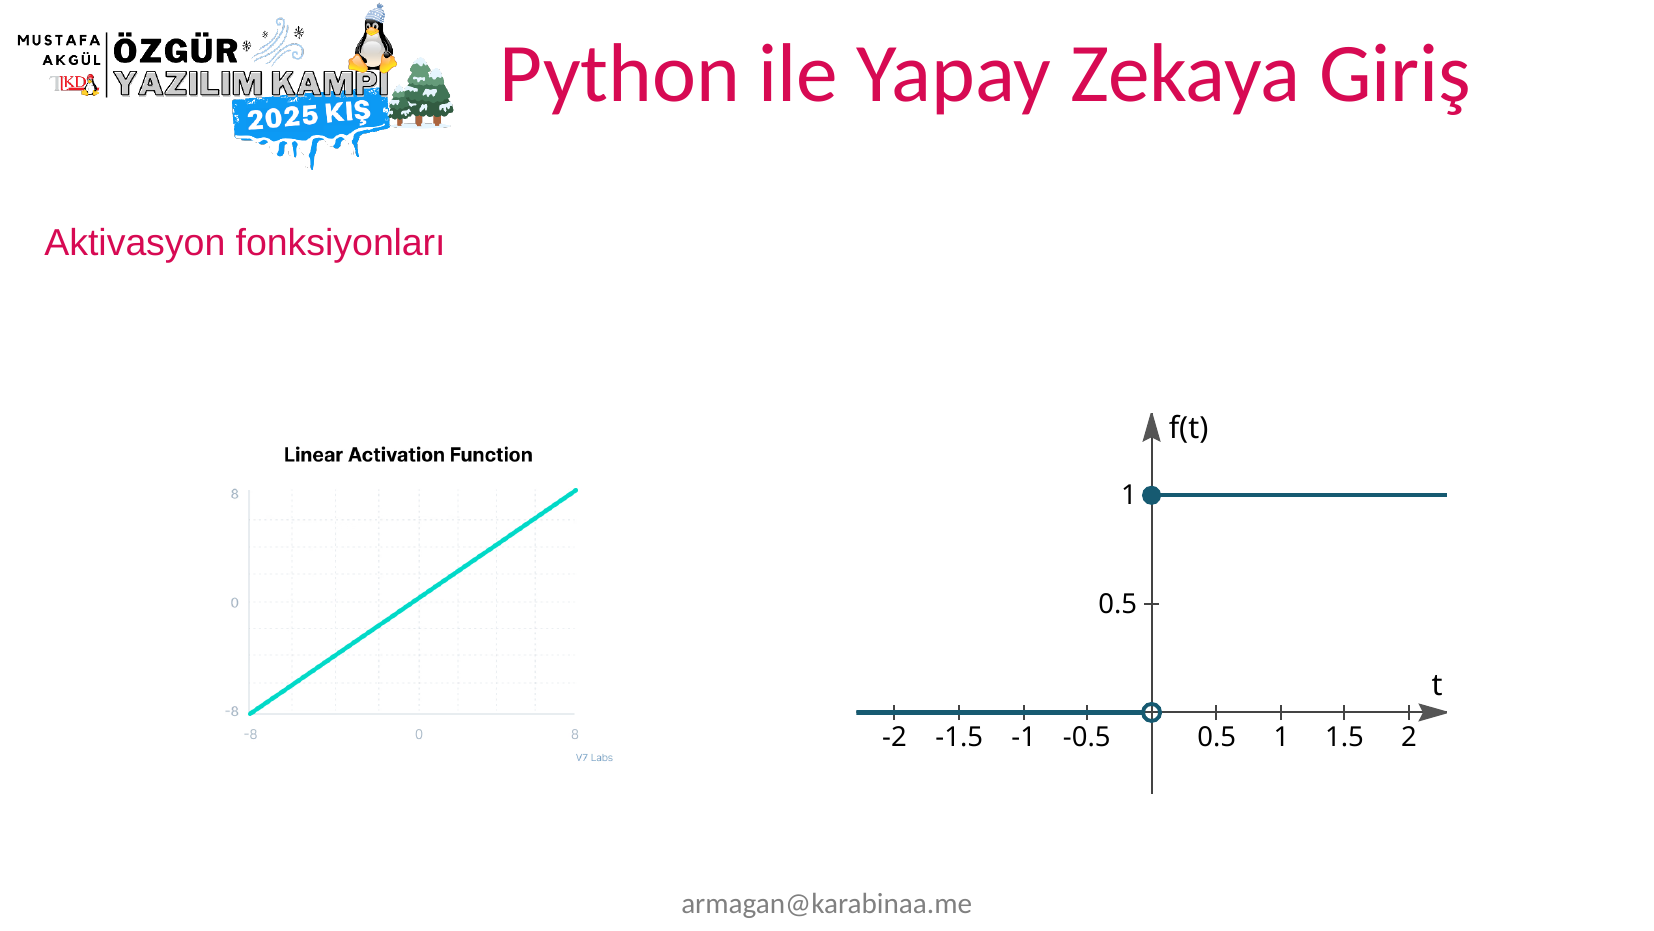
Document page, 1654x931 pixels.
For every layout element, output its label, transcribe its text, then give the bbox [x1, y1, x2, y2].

text_box armagan@karabinaa.me [0, 877, 1654, 928]
picture [0, 0, 463, 177]
picture [177, 413, 621, 768]
text_box Python ile Yapay Zekaya Giriş [484, 10, 1654, 126]
text_box Aktivasyon fonksiyonları [29, 213, 854, 271]
picture [856, 413, 1447, 795]
